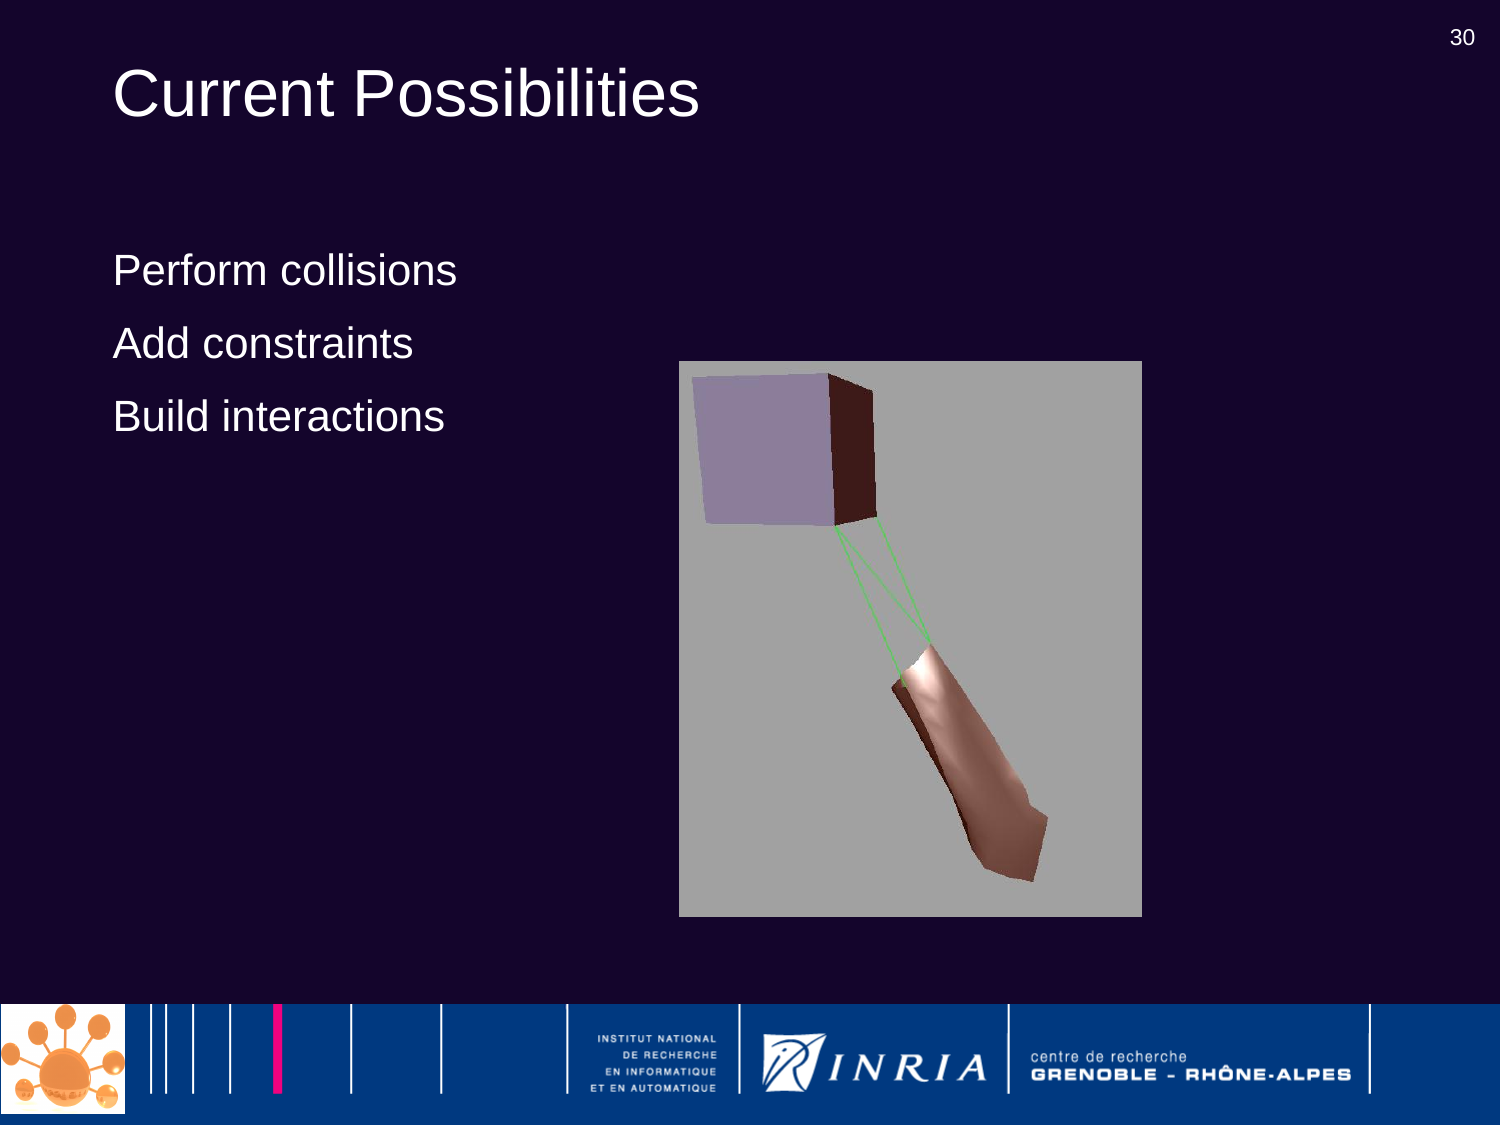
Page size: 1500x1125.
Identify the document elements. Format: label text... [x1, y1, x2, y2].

picture [0, 1004, 1500, 1125]
title Current Possibilities [112, 7, 1474, 181]
picture [679, 361, 1142, 917]
list Perform collisions Add constraints Build interactions [112, 245, 1476, 441]
